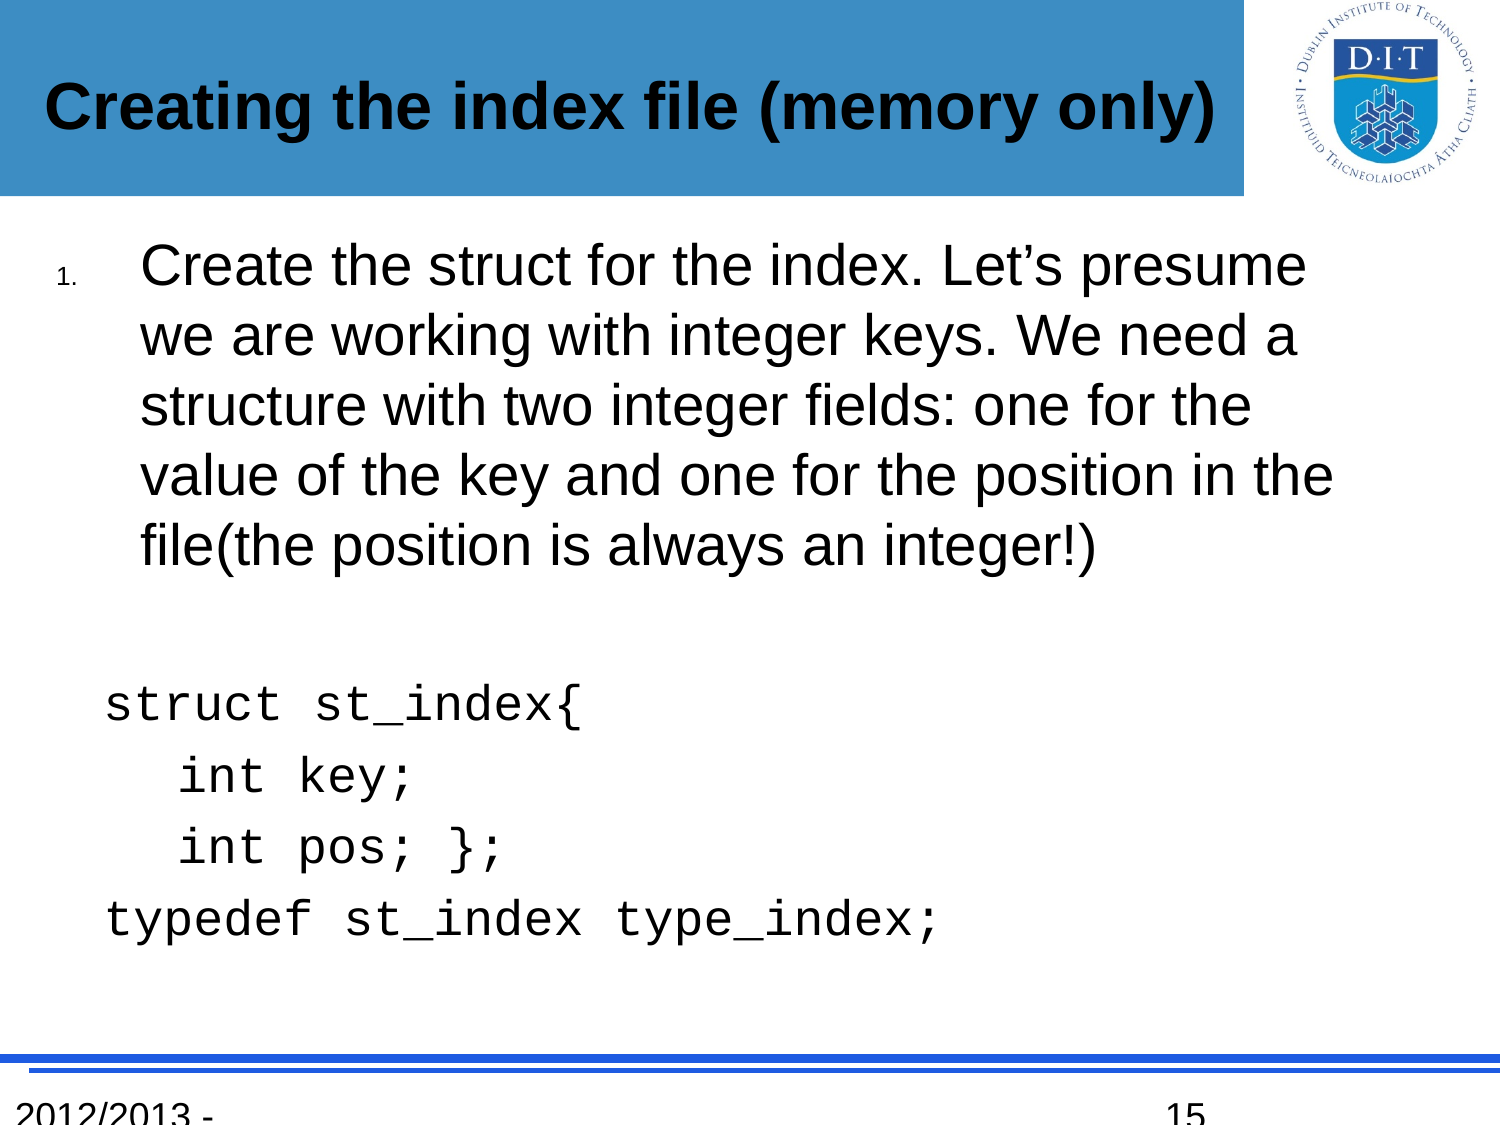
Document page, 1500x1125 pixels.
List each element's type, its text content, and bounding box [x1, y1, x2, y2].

slide_number <number> [1149, 1084, 1500, 1125]
list Create the struct for the index. Let’s presume we are working with integer keys. We need a structure with two integer fields: one for the value of the key and one for the position in the file(the position is always an integer!) struct st_index{ int key; int pos; }; typedef st_index type_index; [41, 219, 1392, 1020]
slide_number 2012/2013 - DT228/4 [0, 1084, 350, 1125]
text_box Creating the index file (memory only) [29, 21, 1236, 185]
picture [1293, 0, 1478, 185]
